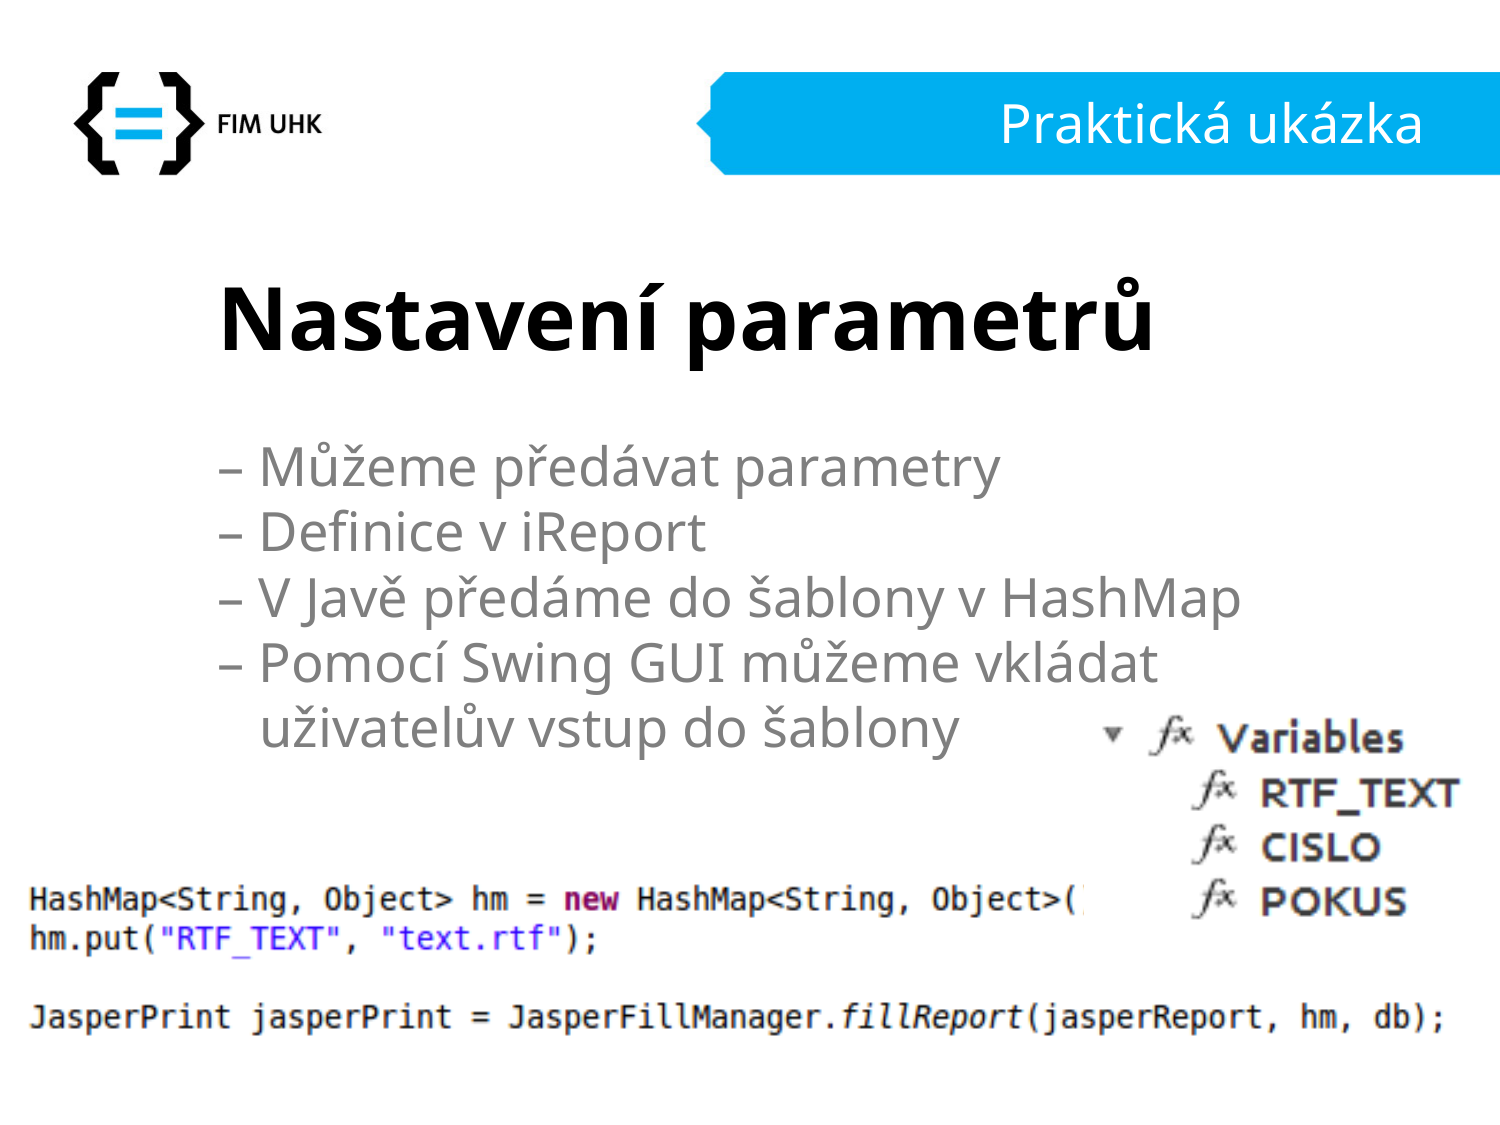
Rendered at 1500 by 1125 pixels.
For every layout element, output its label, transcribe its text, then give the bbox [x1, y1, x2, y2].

picture [0, 0, 1500, 1125]
list Nastavení parametrů – Můžeme předávat parametry – Definice v iReport – V Javě předáme do šablony v HashMap – Pomocí Swing GUI můžeme vkládat uživatelův vstup do šablony [217, 262, 1426, 1048]
title Praktická ukázka [756, 74, 1425, 170]
